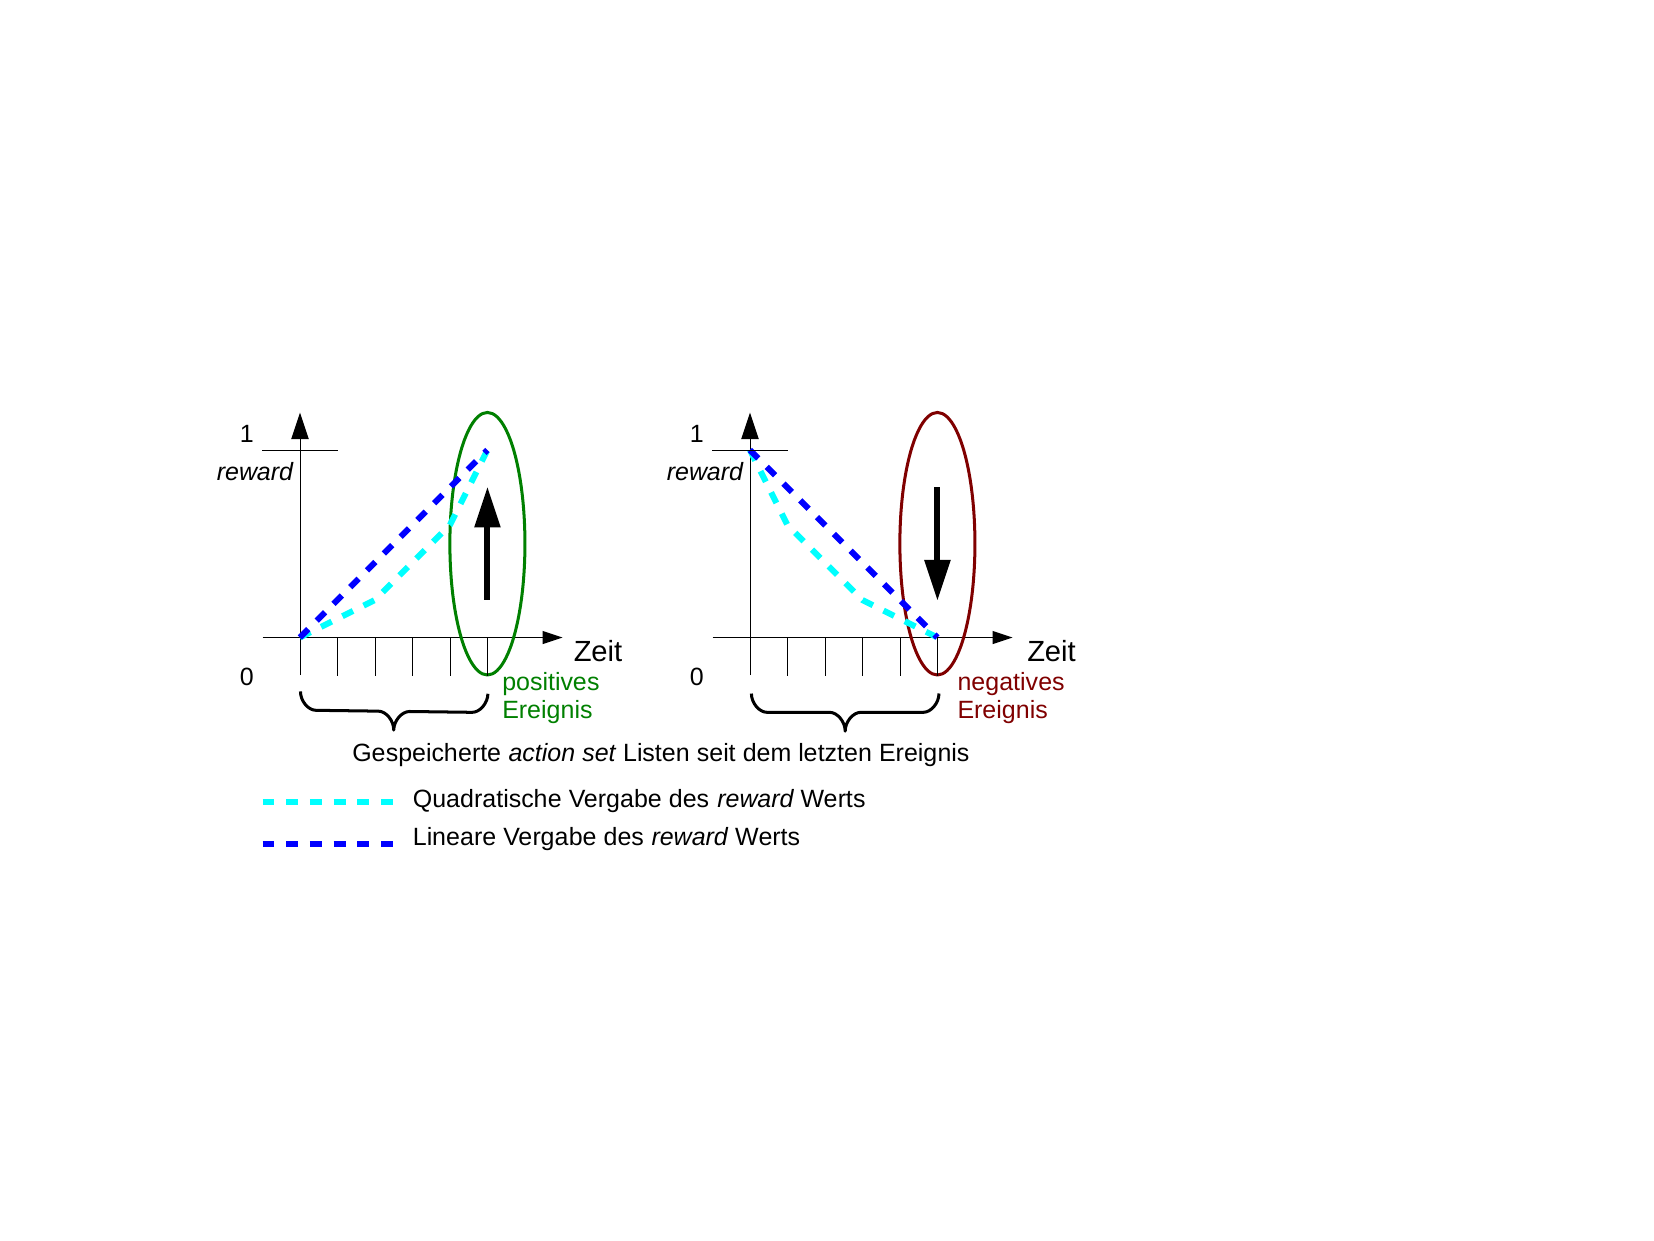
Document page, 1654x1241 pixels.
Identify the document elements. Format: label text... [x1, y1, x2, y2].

text_box Gespeicherte action set Listen seit dem letzten Ereignis [337, 731, 1117, 775]
text_box reward [652, 450, 807, 494]
text_box Quadratische Vergabe des reward Werts [393, 772, 994, 810]
text_box positives Ereignis [487, 660, 657, 731]
text_box 0 [675, 655, 719, 699]
text_box 1 [225, 412, 269, 456]
text_box Zeit [559, 627, 664, 675]
text_box reward [202, 450, 357, 494]
text_box negatives Ereignis [942, 660, 1126, 732]
text_box Lineare Vergabe des reward Werts [393, 810, 994, 863]
text_box 1 [675, 412, 719, 456]
text_box 0 [225, 655, 269, 699]
text_box Zeit [1012, 627, 1118, 660]
